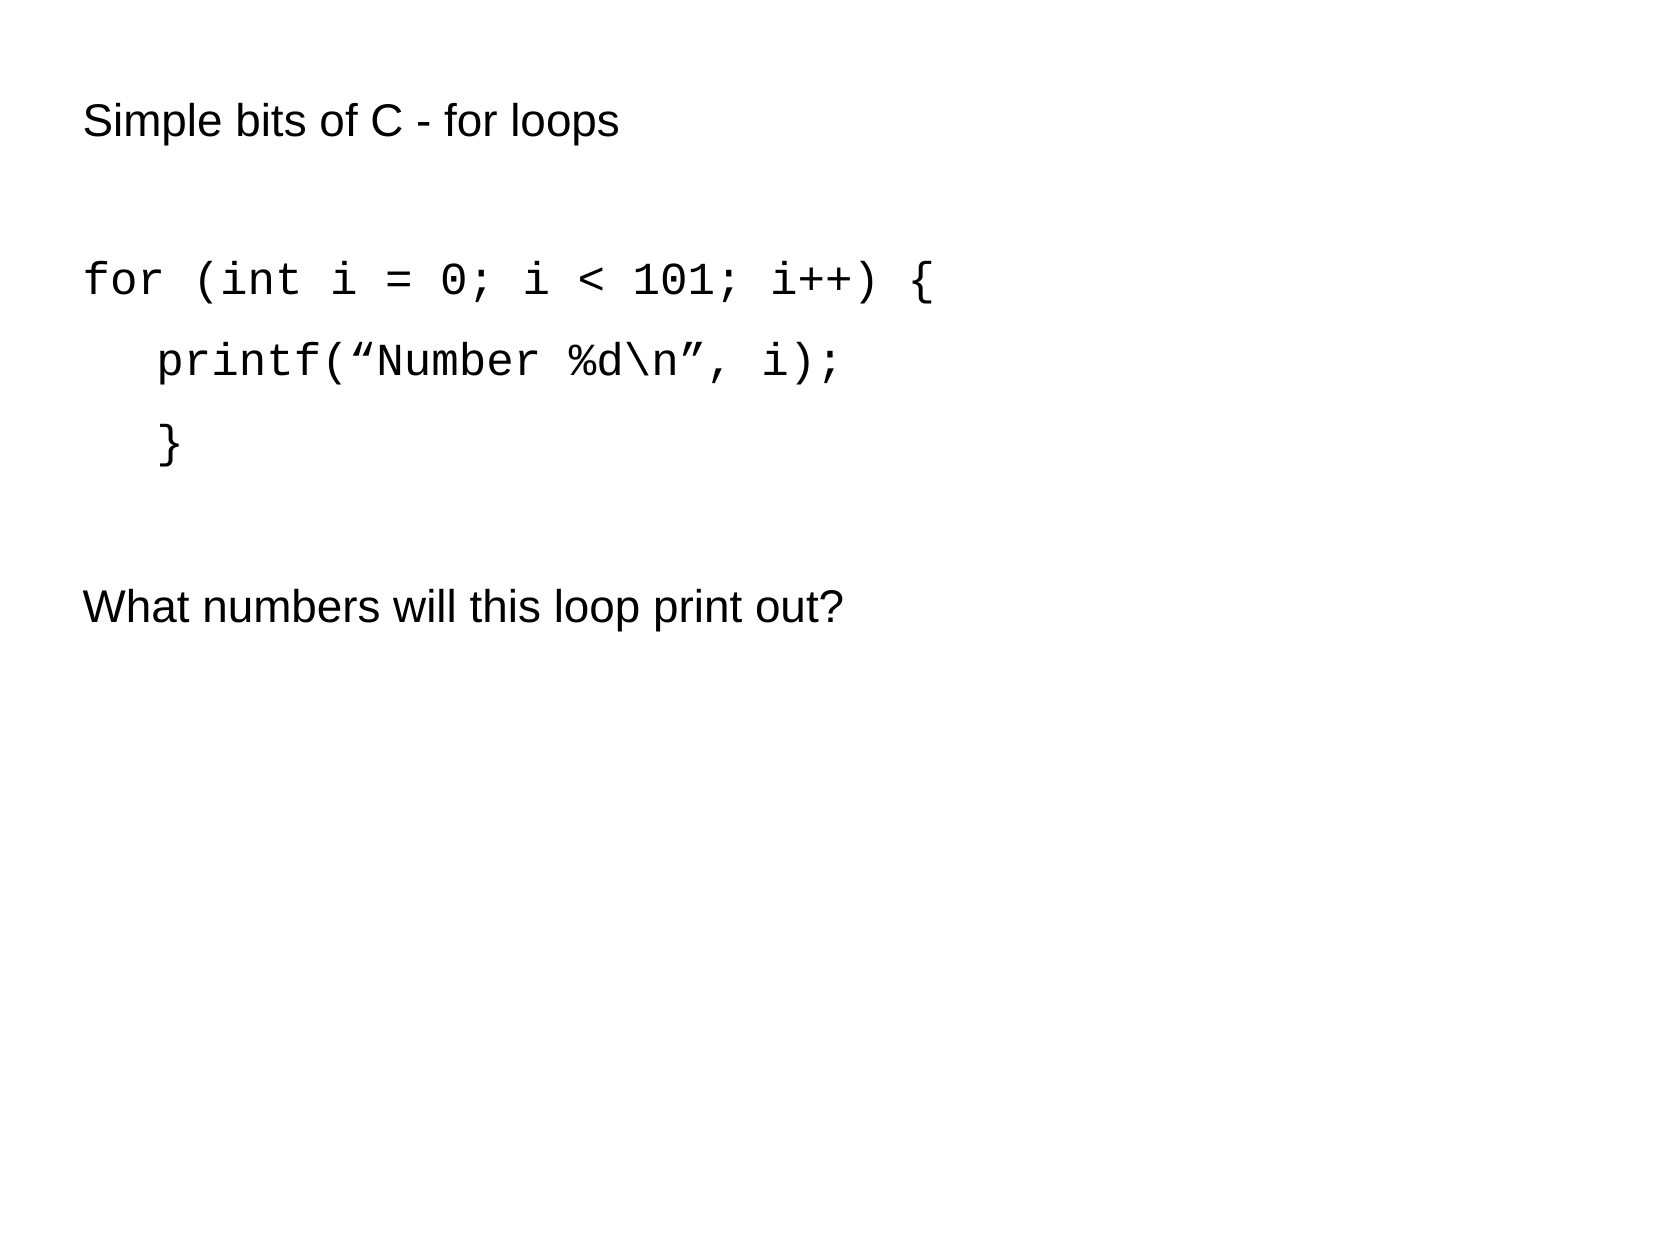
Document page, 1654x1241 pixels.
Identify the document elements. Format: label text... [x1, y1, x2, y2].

list Simple bits of C - for loops for (int i = 0; i < 101; i++) { printf(“Number %d\n”, i); } What numbers will this loop print out? [82, 94, 1571, 1170]
